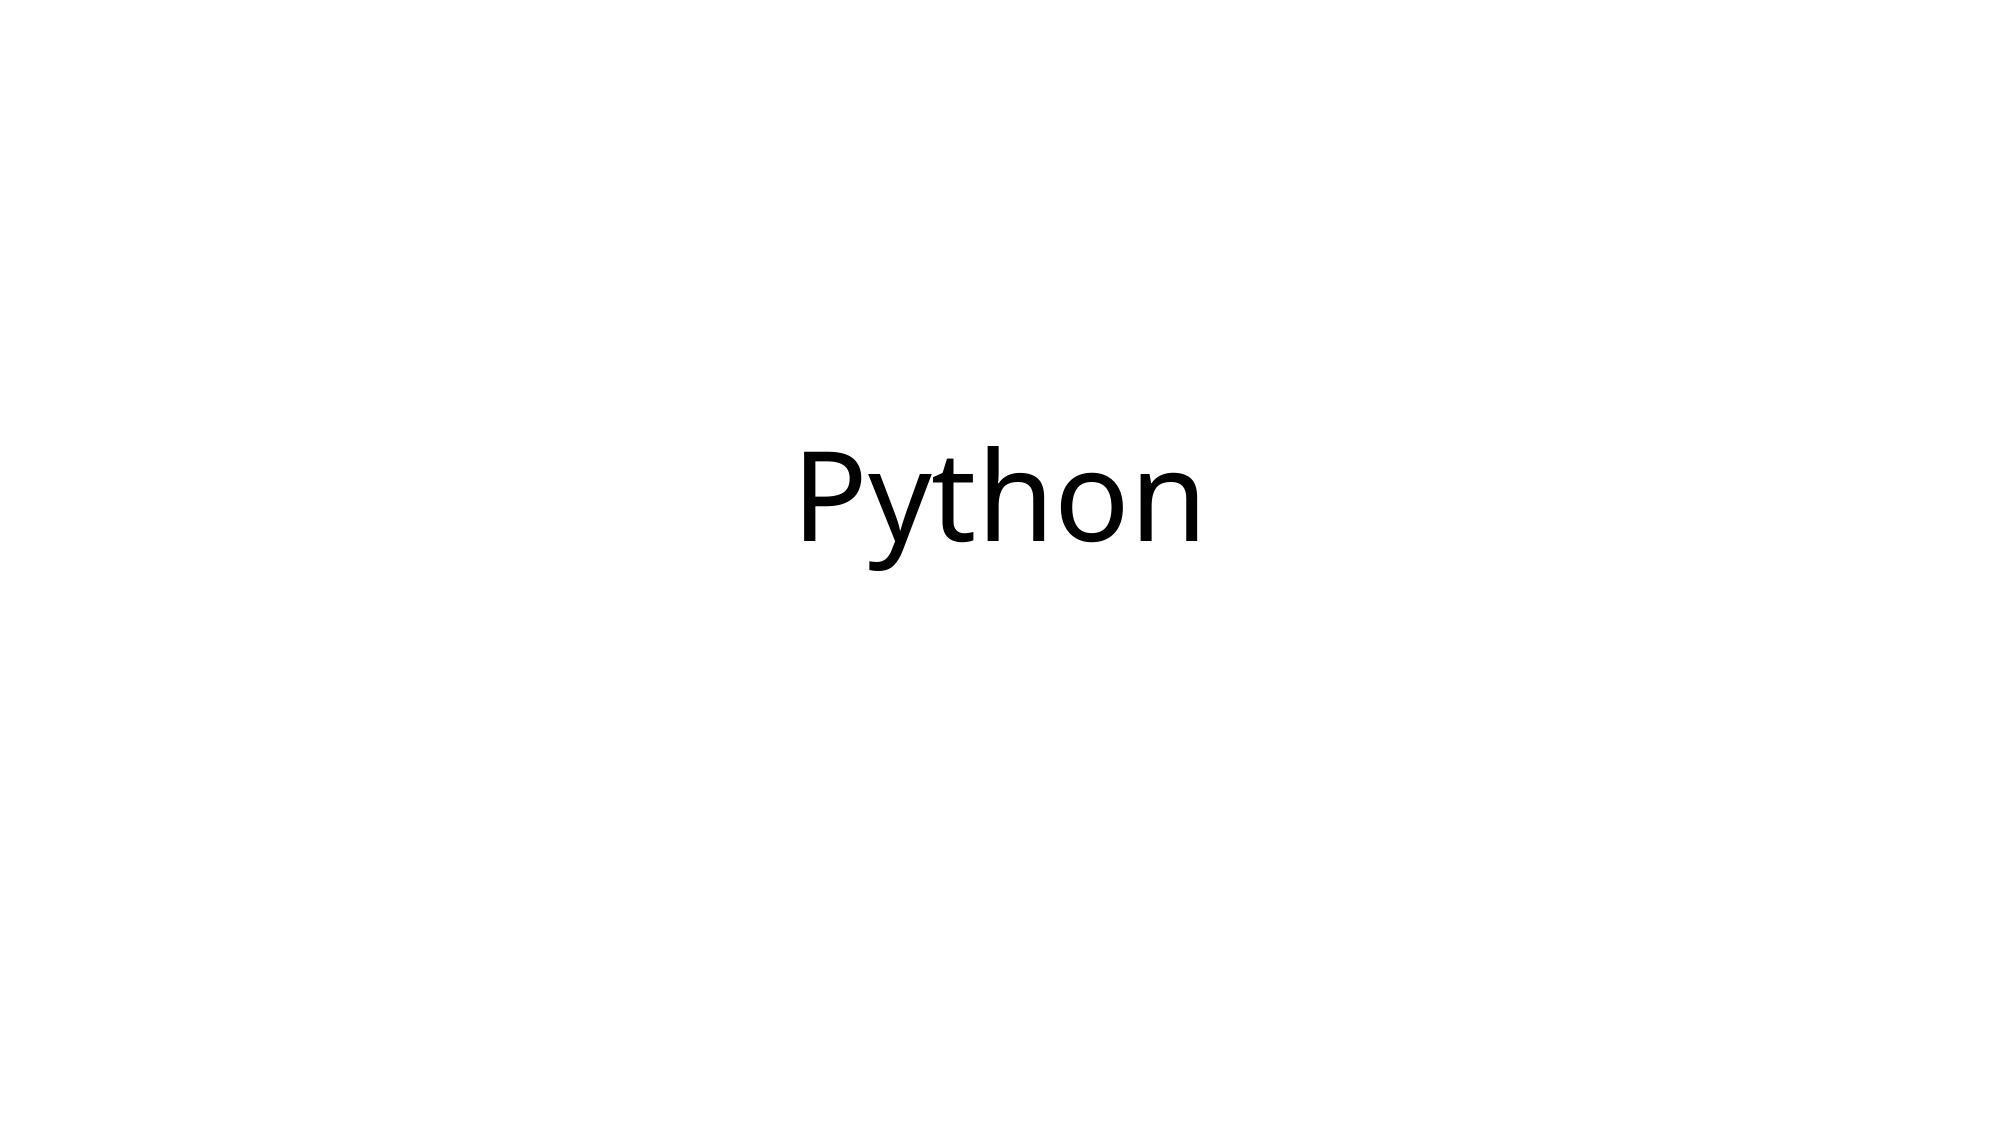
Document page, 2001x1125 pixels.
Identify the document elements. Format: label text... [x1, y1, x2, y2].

title Python [249, 184, 1750, 576]
